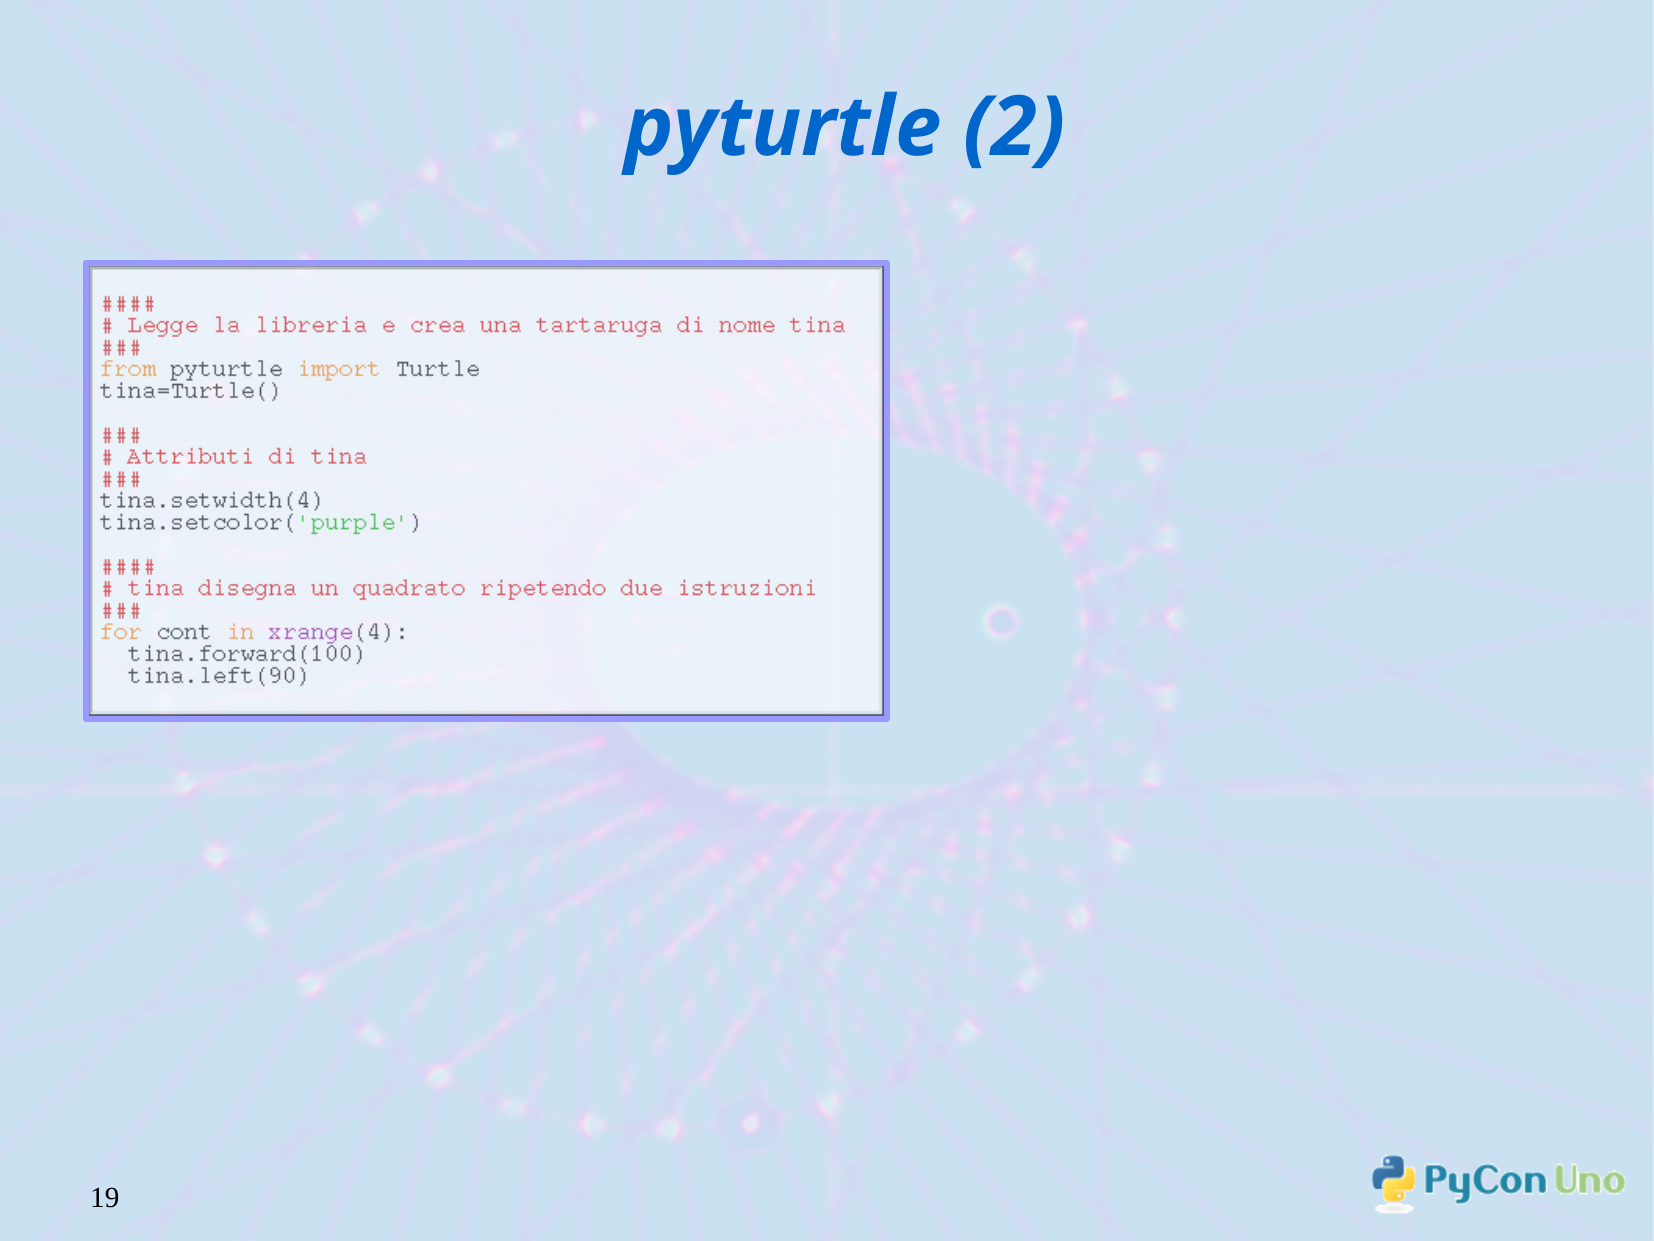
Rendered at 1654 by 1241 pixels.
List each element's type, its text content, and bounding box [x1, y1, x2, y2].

picture [0, 0, 1654, 1241]
title pyturtle (2) [139, 19, 1552, 227]
